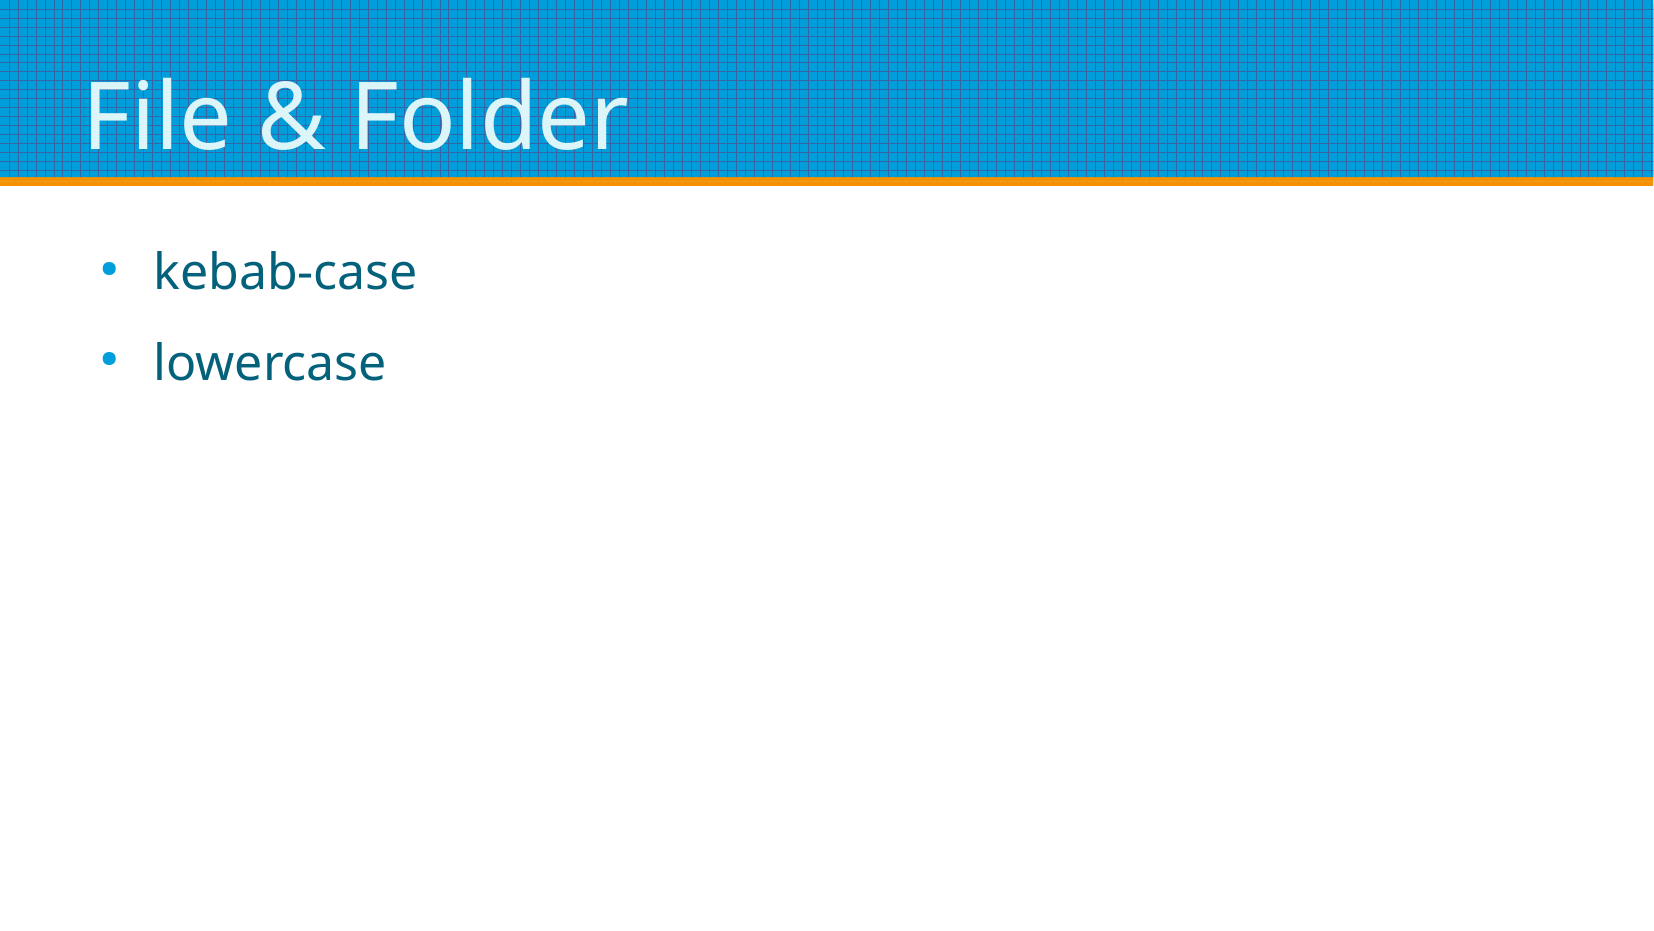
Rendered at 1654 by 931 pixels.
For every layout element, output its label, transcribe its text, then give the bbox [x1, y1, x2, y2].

title File & Folder [82, 14, 1571, 178]
list kebab-case lowercase [82, 236, 1571, 813]
